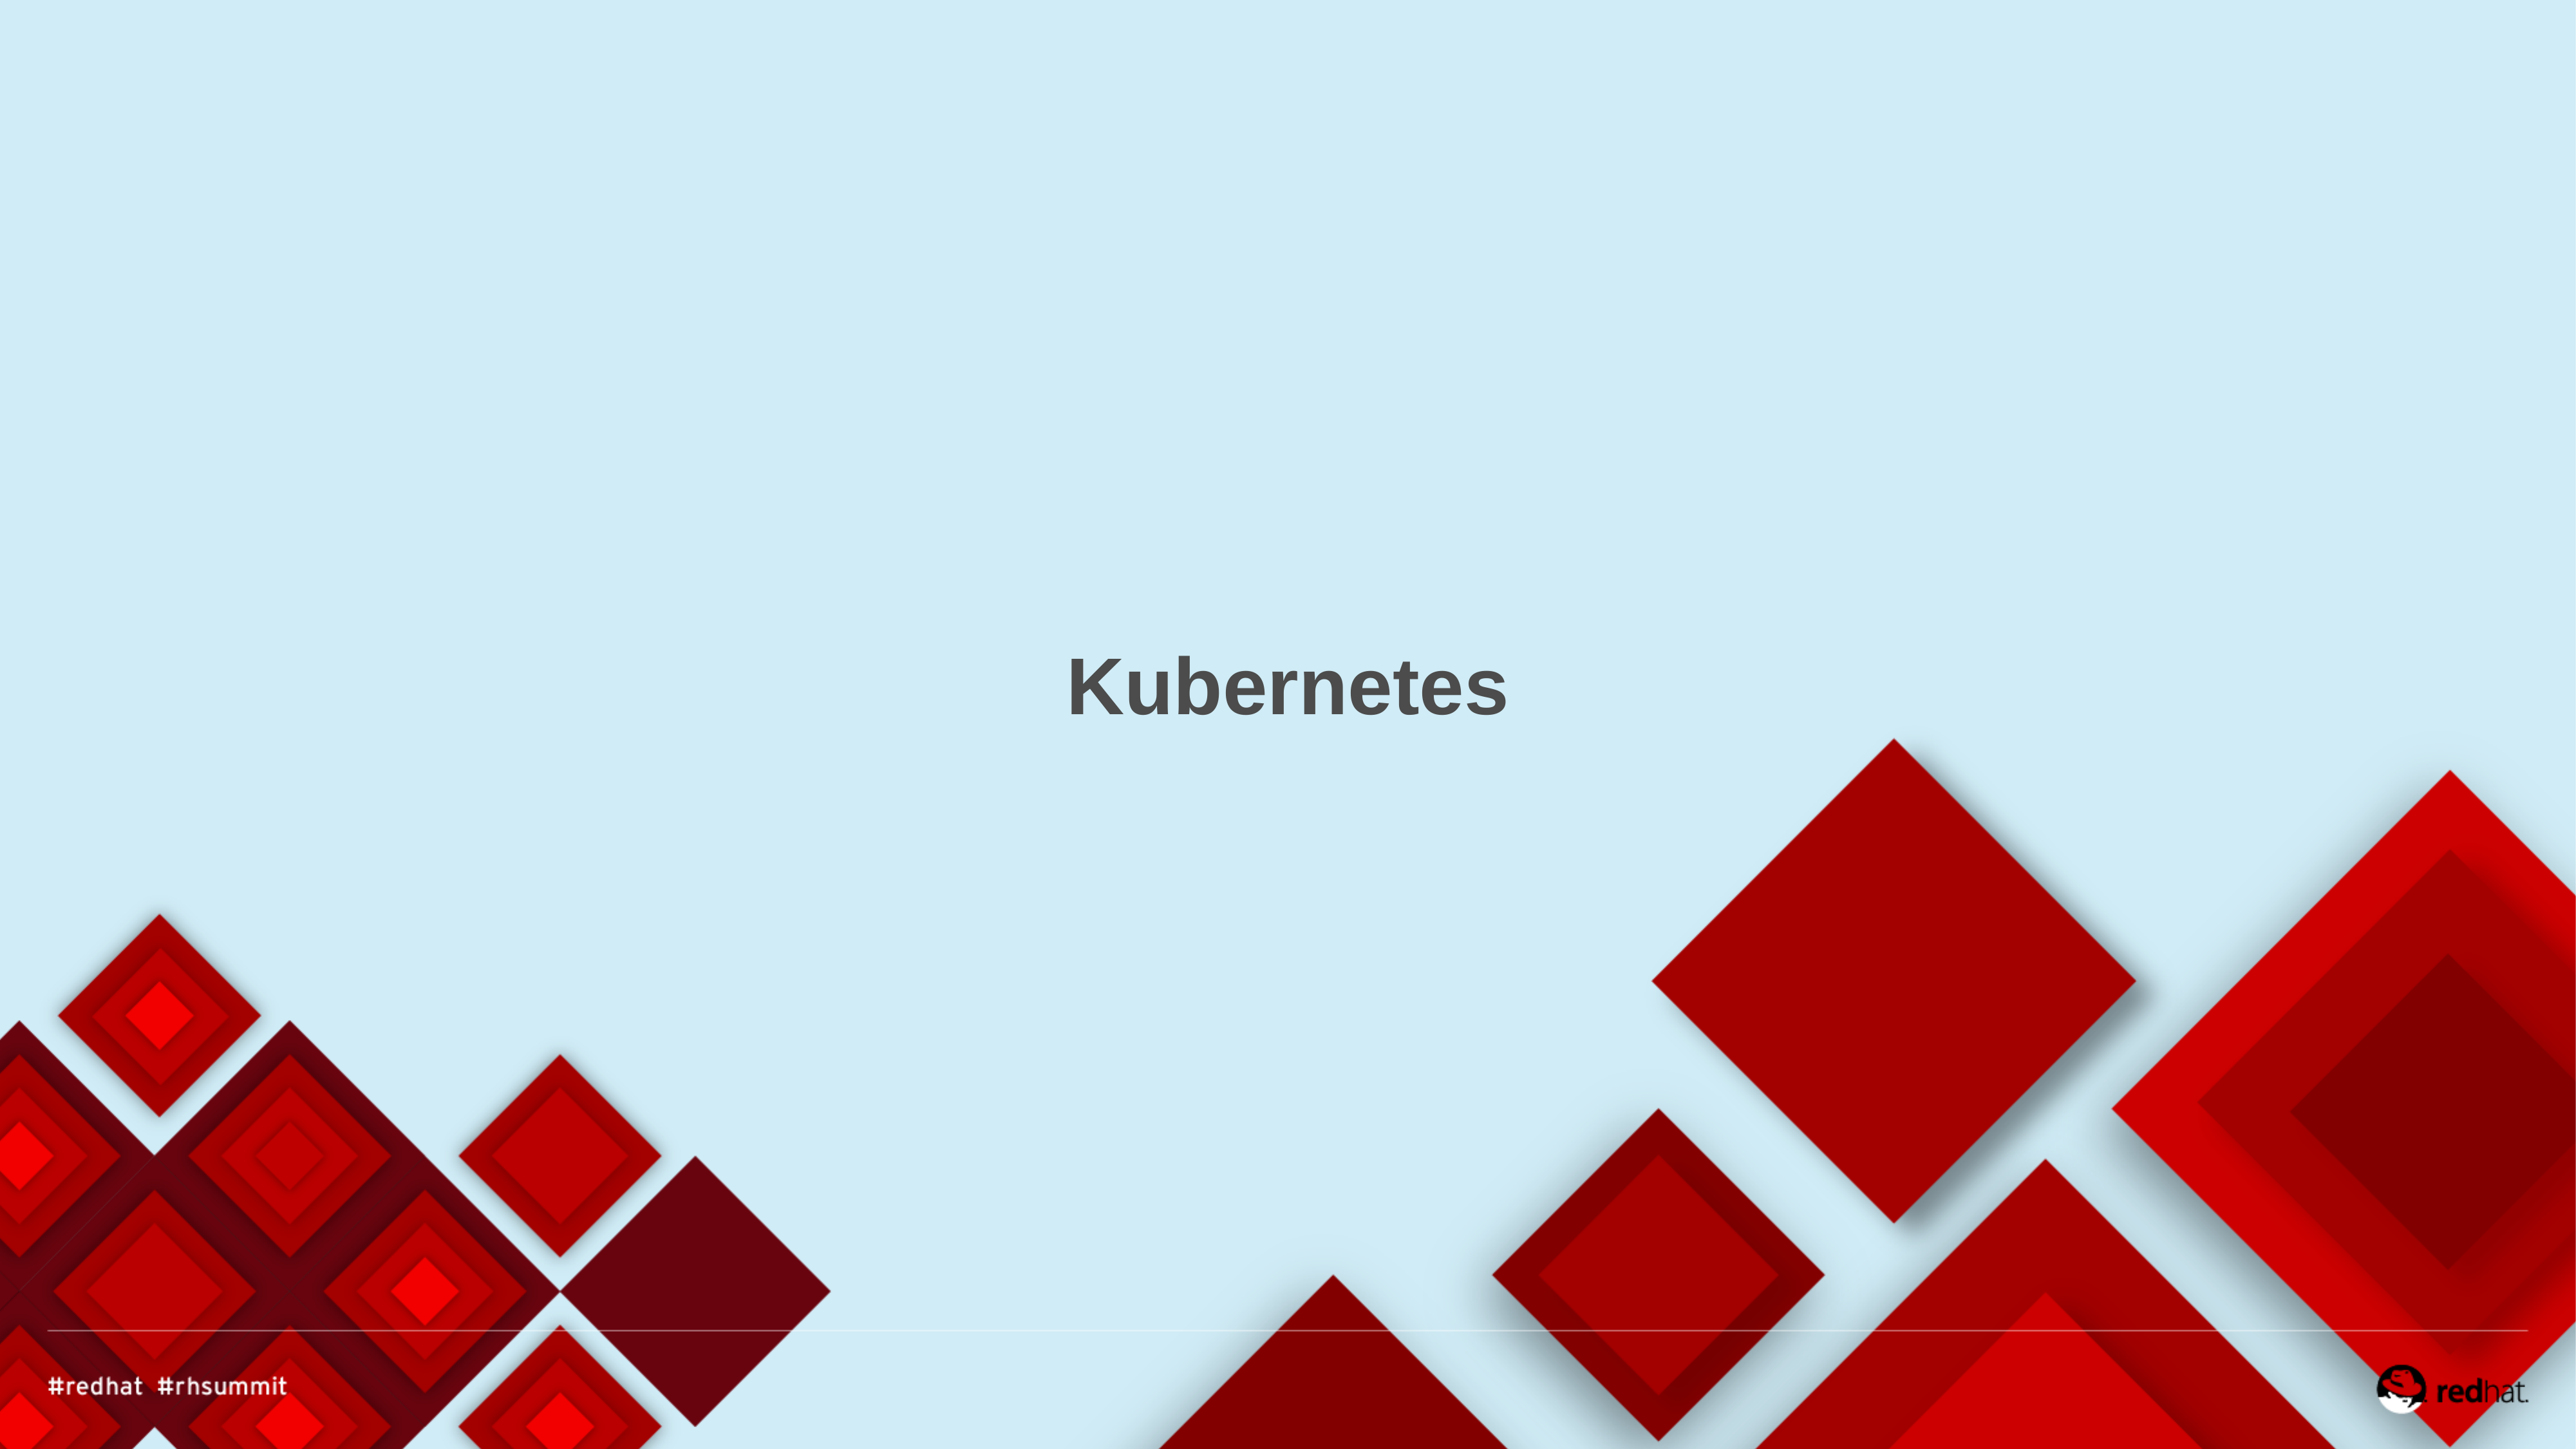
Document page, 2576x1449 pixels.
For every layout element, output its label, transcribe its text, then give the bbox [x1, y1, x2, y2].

picture [0, 0, 2576, 1449]
text_box Kubernetes [235, 636, 2341, 737]
